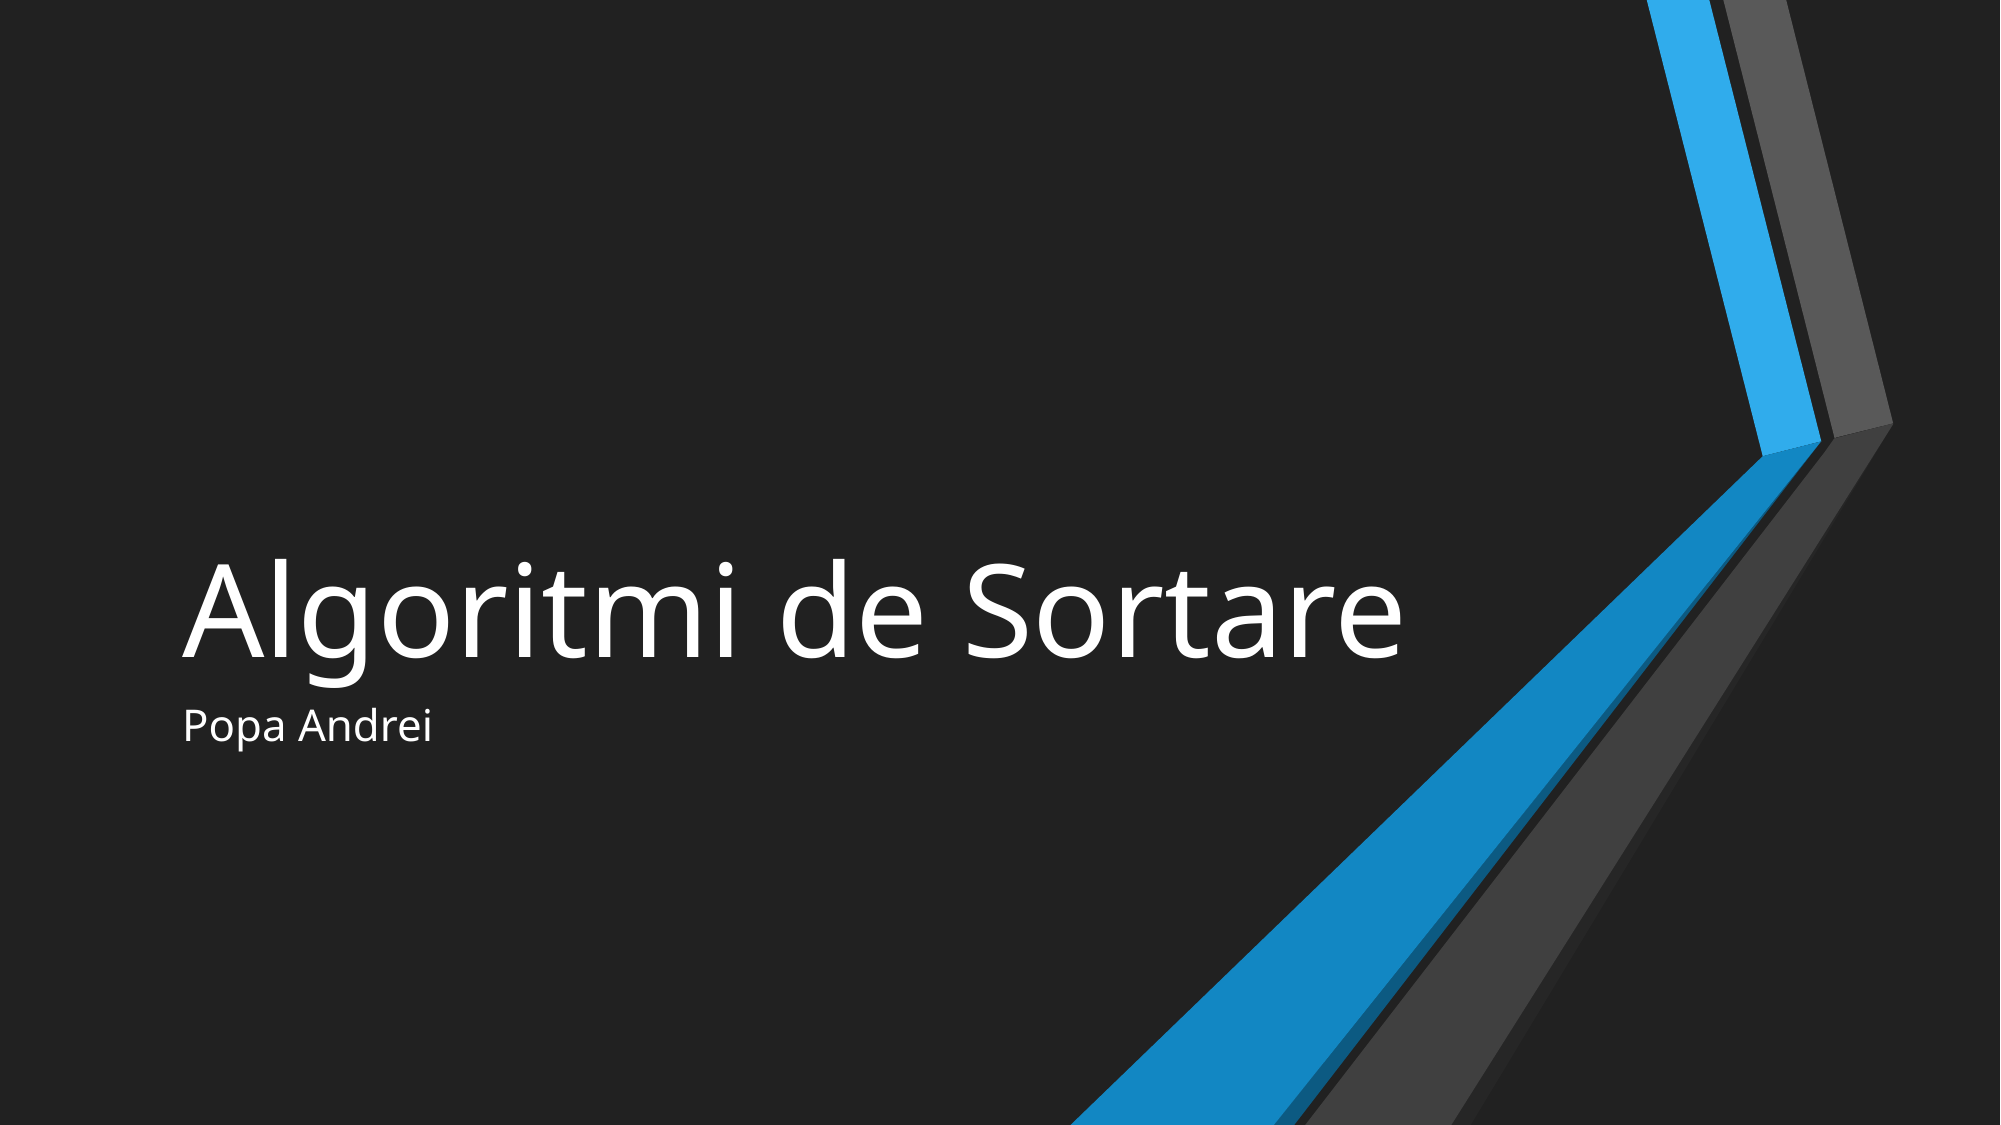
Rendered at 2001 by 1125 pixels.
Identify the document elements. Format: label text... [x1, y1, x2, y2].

text_box [0, 0, 2000, 1125]
subtitle Popa Andrei [167, 690, 1345, 833]
title Algoritmi de Sortare [167, 151, 1509, 691]
